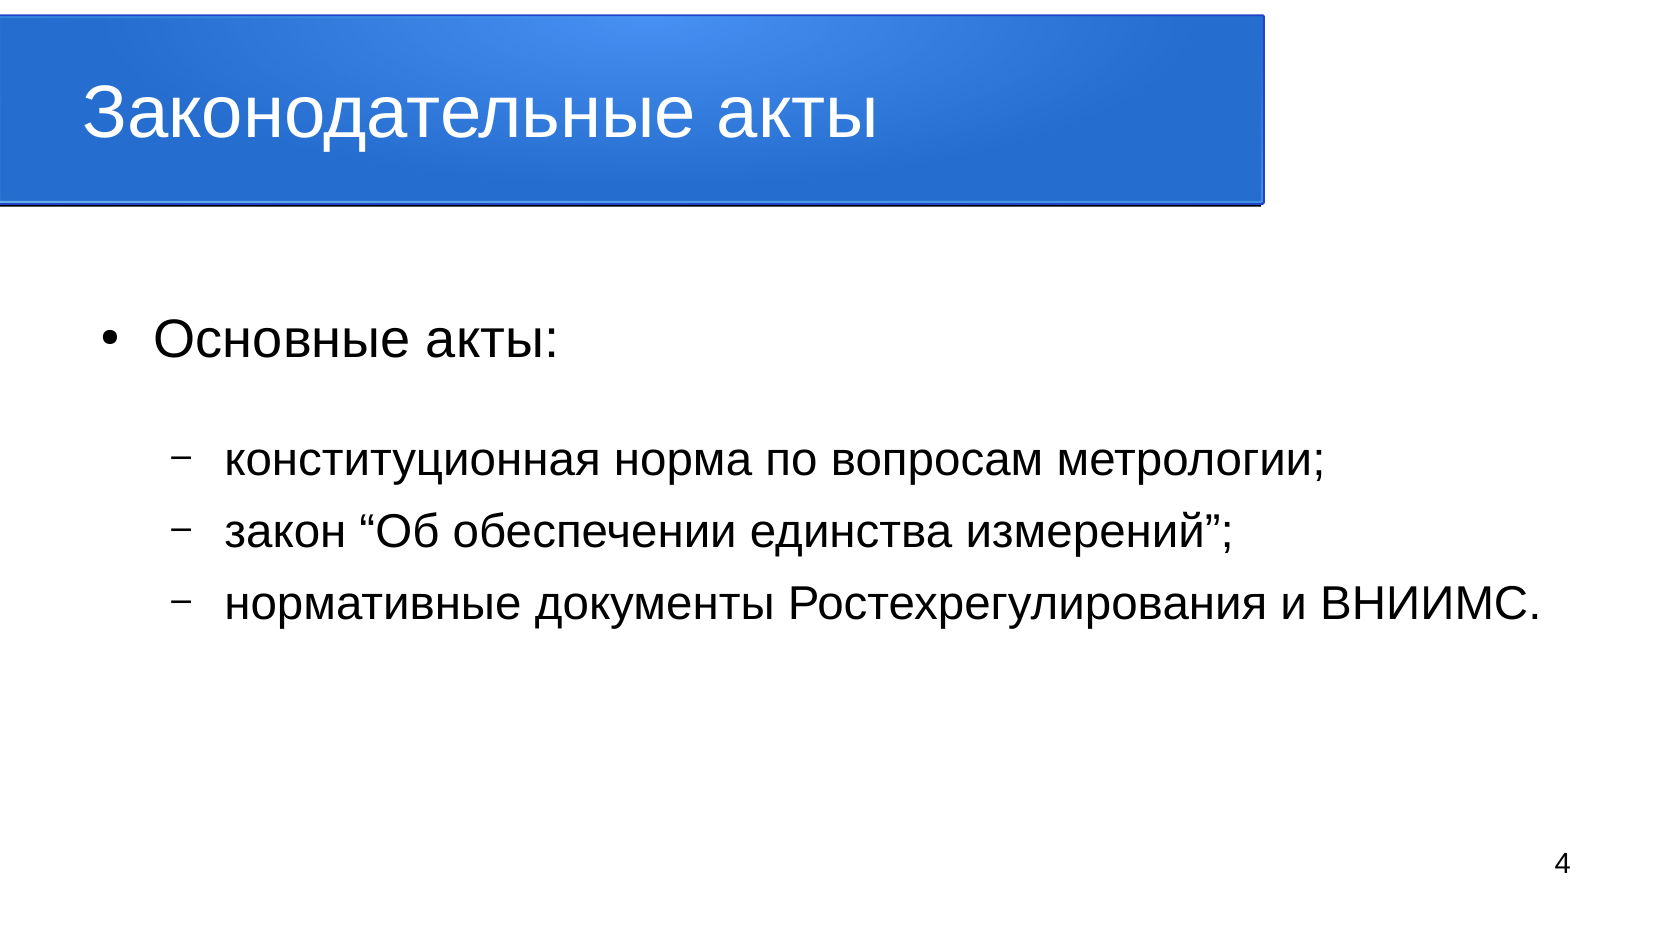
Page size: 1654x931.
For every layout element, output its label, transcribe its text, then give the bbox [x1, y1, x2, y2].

list Основные акты: конституционная норма по вопросам метрологии; закон “Об обеспечении единства измерений”; нормативные документы Ростехрегулирования и ВНИИМС. [82, 224, 1571, 764]
title Законодательные акты [82, 35, 1235, 189]
